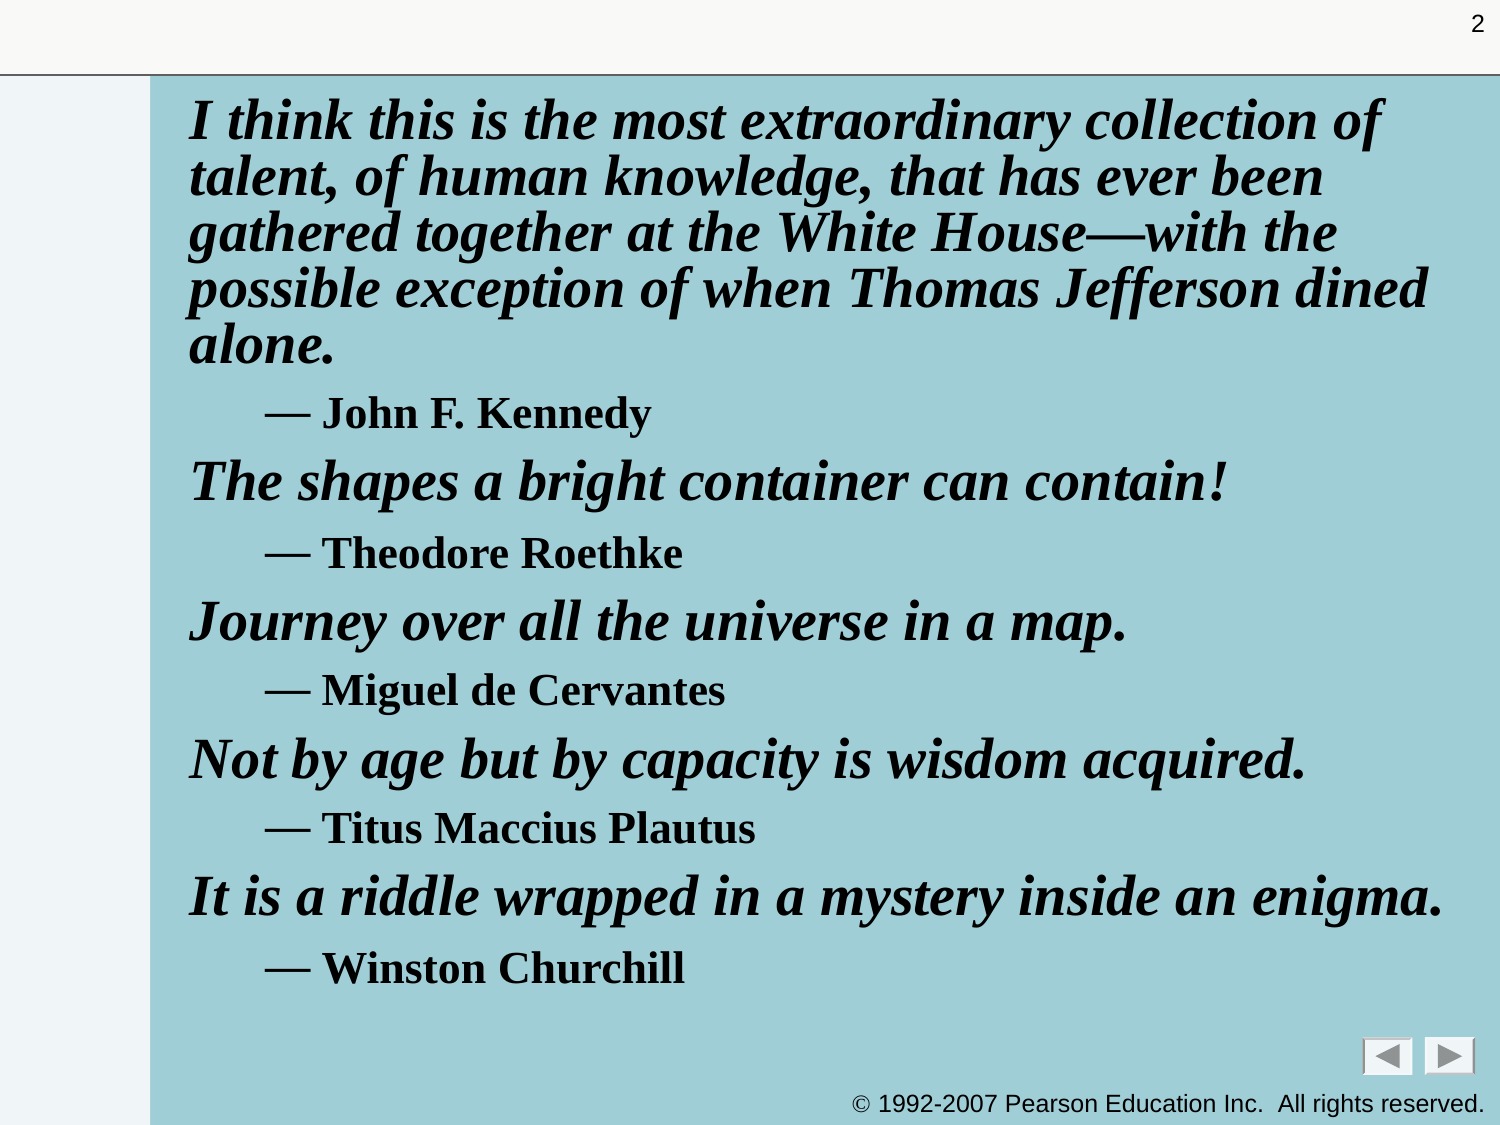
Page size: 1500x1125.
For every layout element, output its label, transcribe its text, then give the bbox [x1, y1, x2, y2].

text_box <number> [1149, 0, 1500, 79]
title [0, 0, 1100, 100]
list I think this is the most extraordinary collection of talent, of human knowledge, that has ever been gathered together at the White House—with the possible exception of when Thomas Jefferson dined alone. John F. Kennedy The shapes a bright container can contain! Theodore Roethke Journey over all the universe in a map. Miguel de Cervantes Not by age but by capacity is wisdom acquired. Titus Maccius Plautus It is a riddle wrapped in a mystery inside an enigma. Winston Churchill [174, 87, 1488, 1013]
